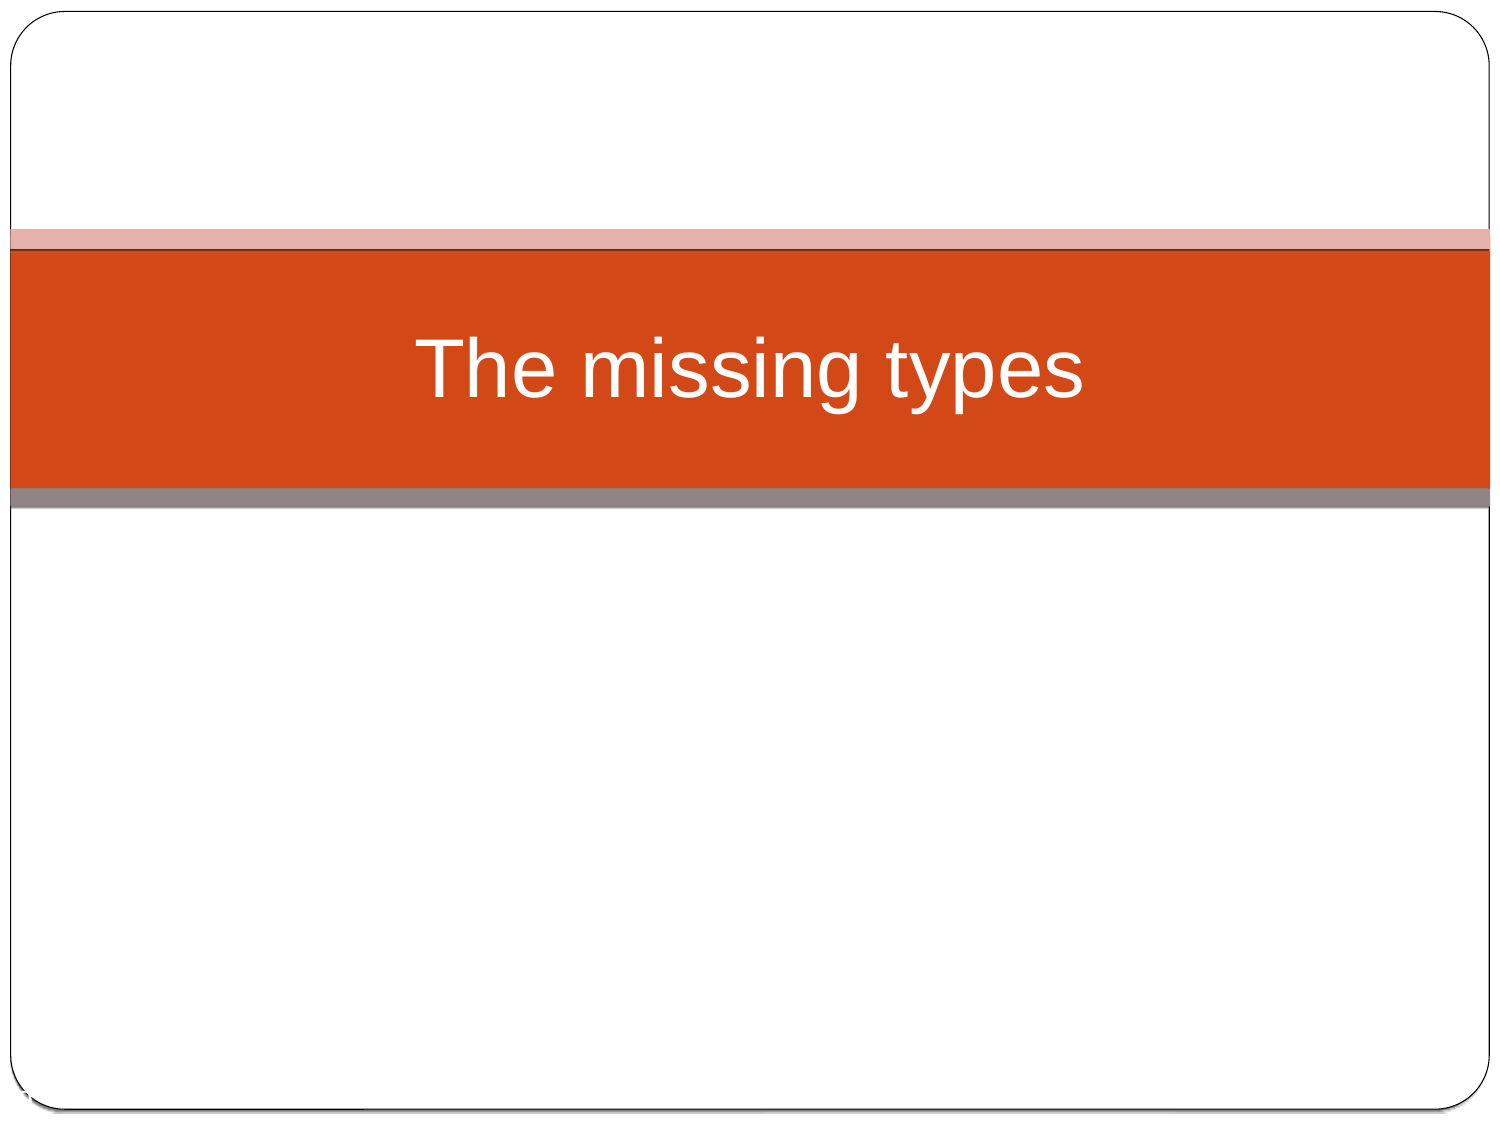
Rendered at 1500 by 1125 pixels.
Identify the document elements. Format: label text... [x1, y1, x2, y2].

slide_number <number> [0, 1074, 50, 1125]
title The missing types [75, 247, 1425, 489]
